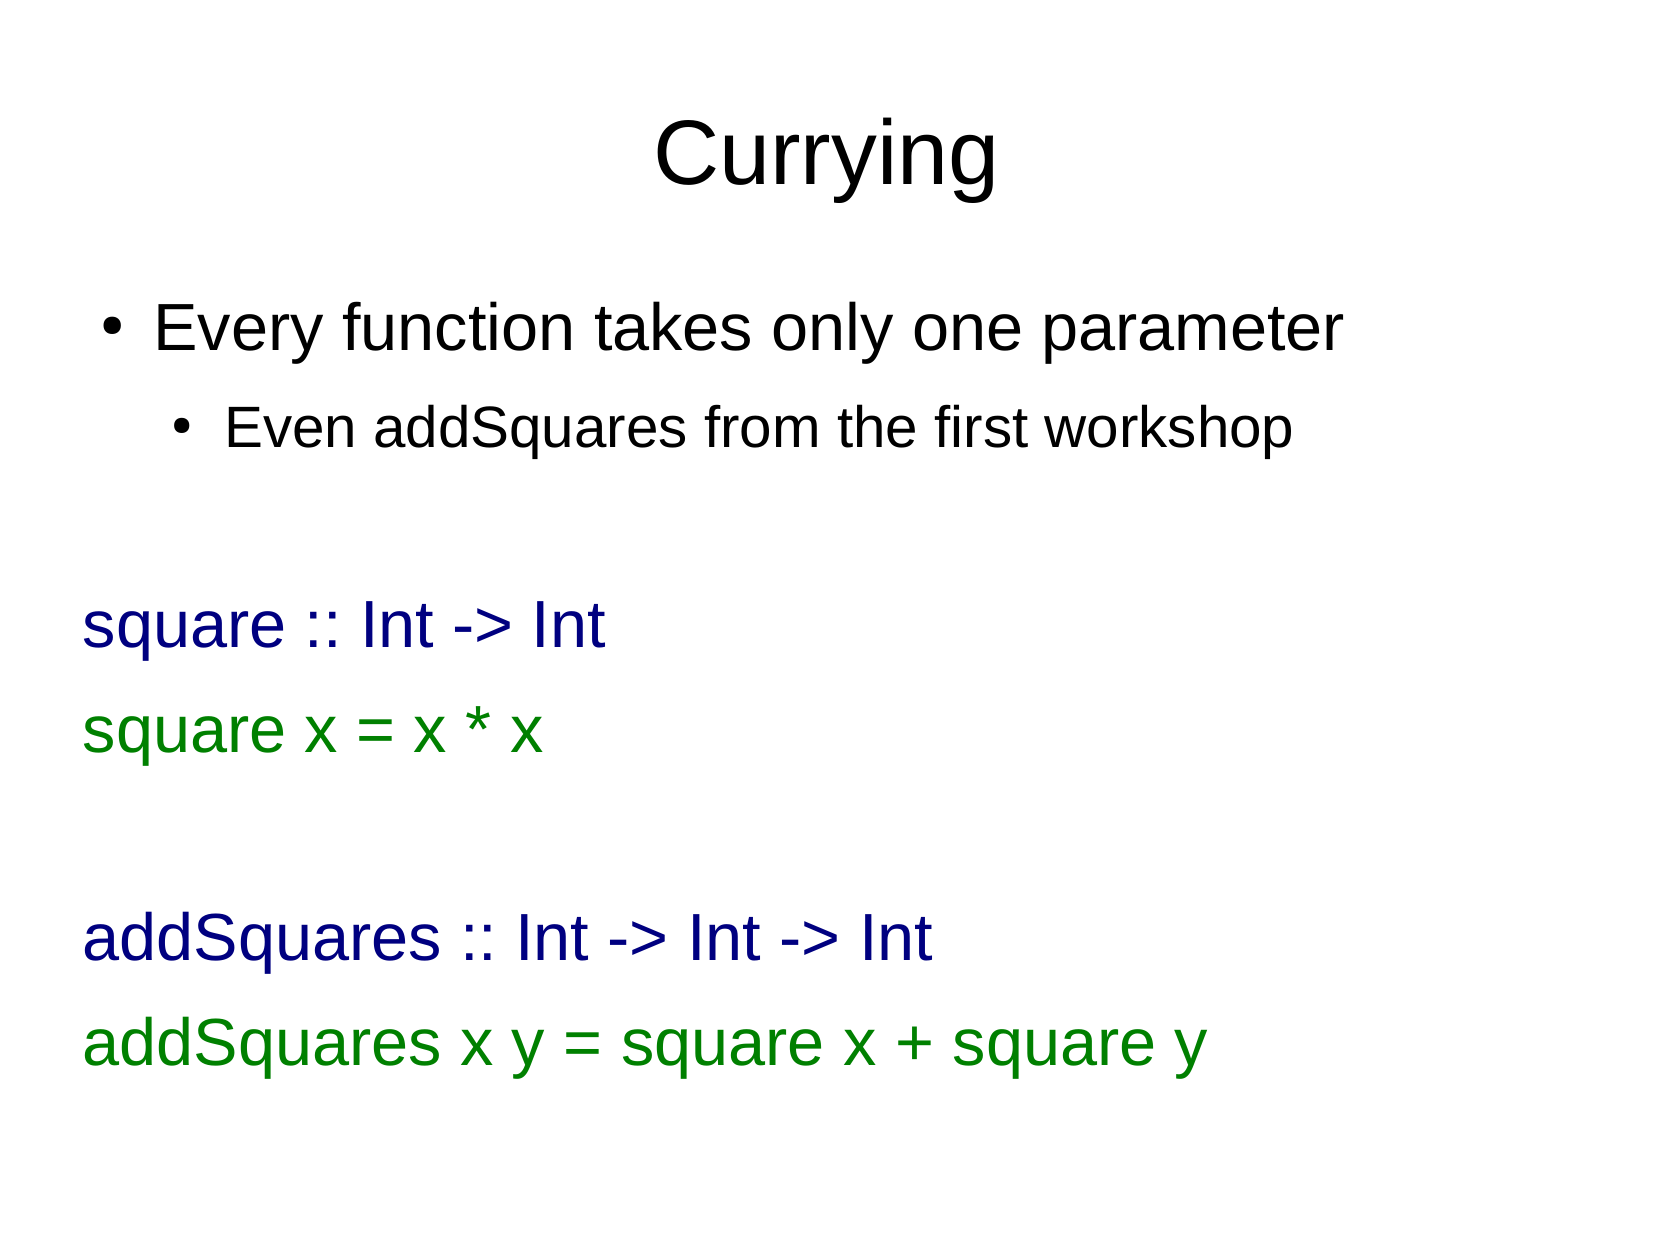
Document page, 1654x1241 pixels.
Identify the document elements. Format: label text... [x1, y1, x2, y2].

list Every function takes only one parameter Even addSquares from the first workshop square :: Int -> Int square x = x * x addSquares :: Int -> Int -> Int addSquares x y = square x + square y [82, 290, 1571, 1241]
title Currying [82, 56, 1571, 250]
